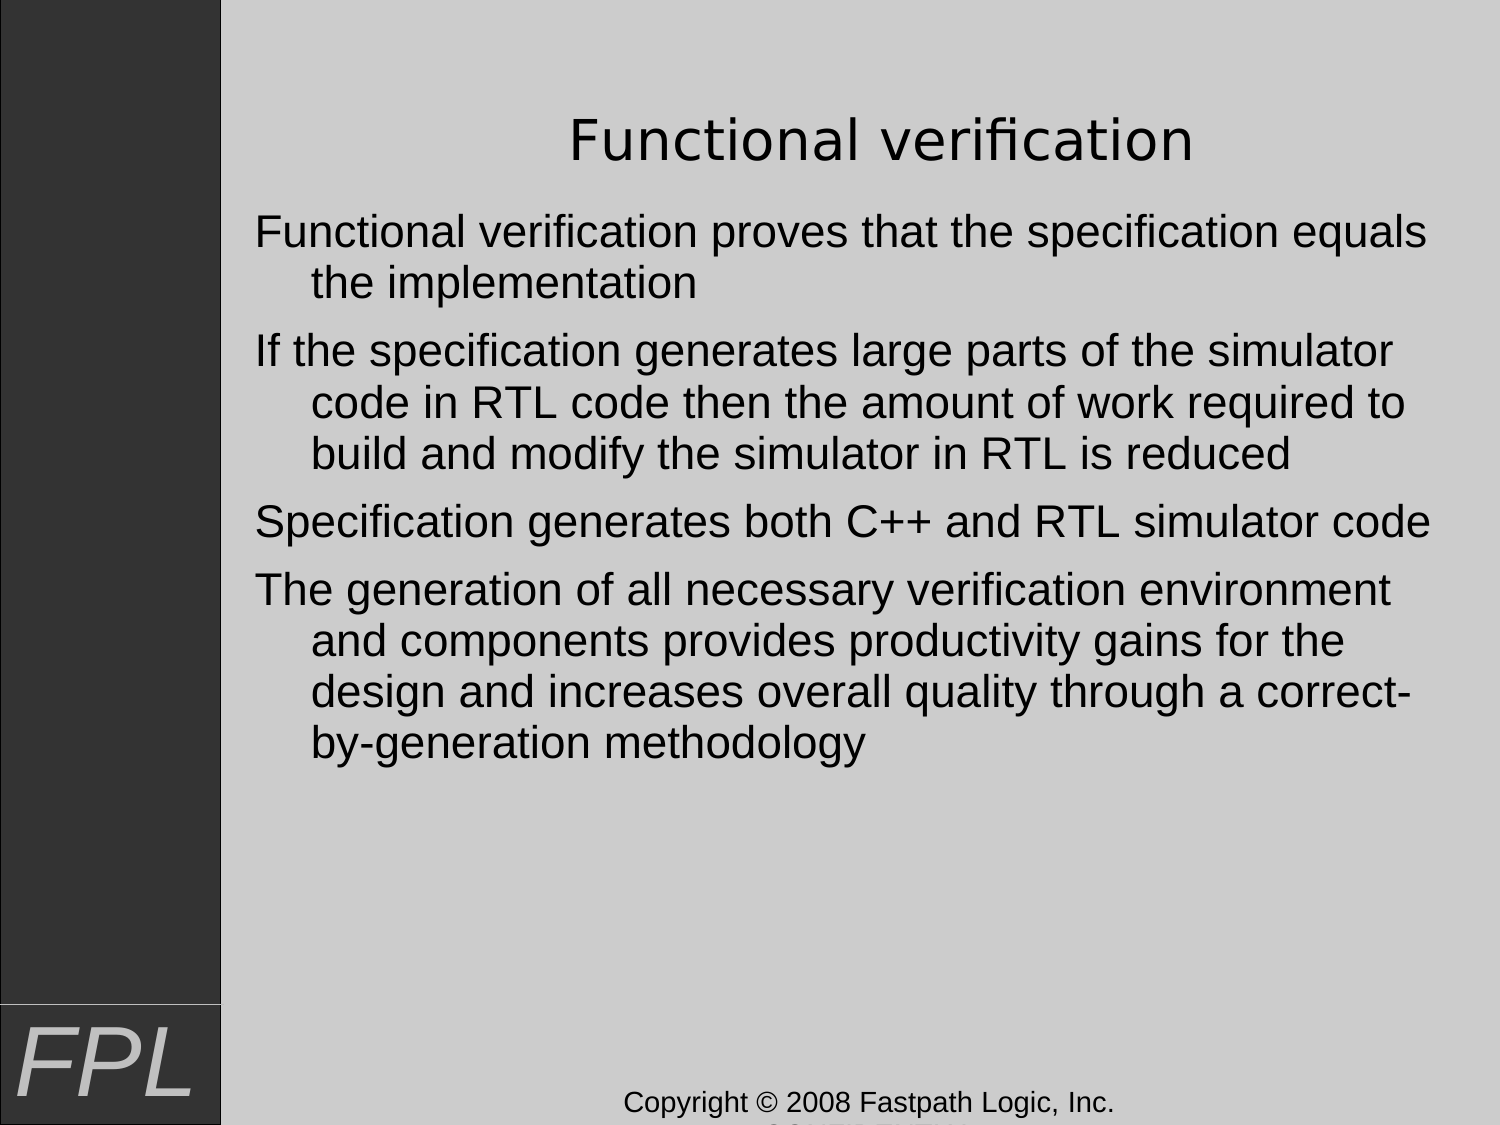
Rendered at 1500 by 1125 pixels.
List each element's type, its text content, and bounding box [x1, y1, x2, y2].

title Functional verification [381, 43, 1382, 206]
list Functional verification proves that the specification equals the implementation If the specification generates large parts of the simulator code in RTL code then the amount of work required to build and modify the simulator in RTL is reduced Specification generates both C++ and RTL simulator code The generation of all necessary verification environment and components provides productivity gains for the design and increases overall quality through a correct-by-generation methodology [254, 206, 1445, 1072]
